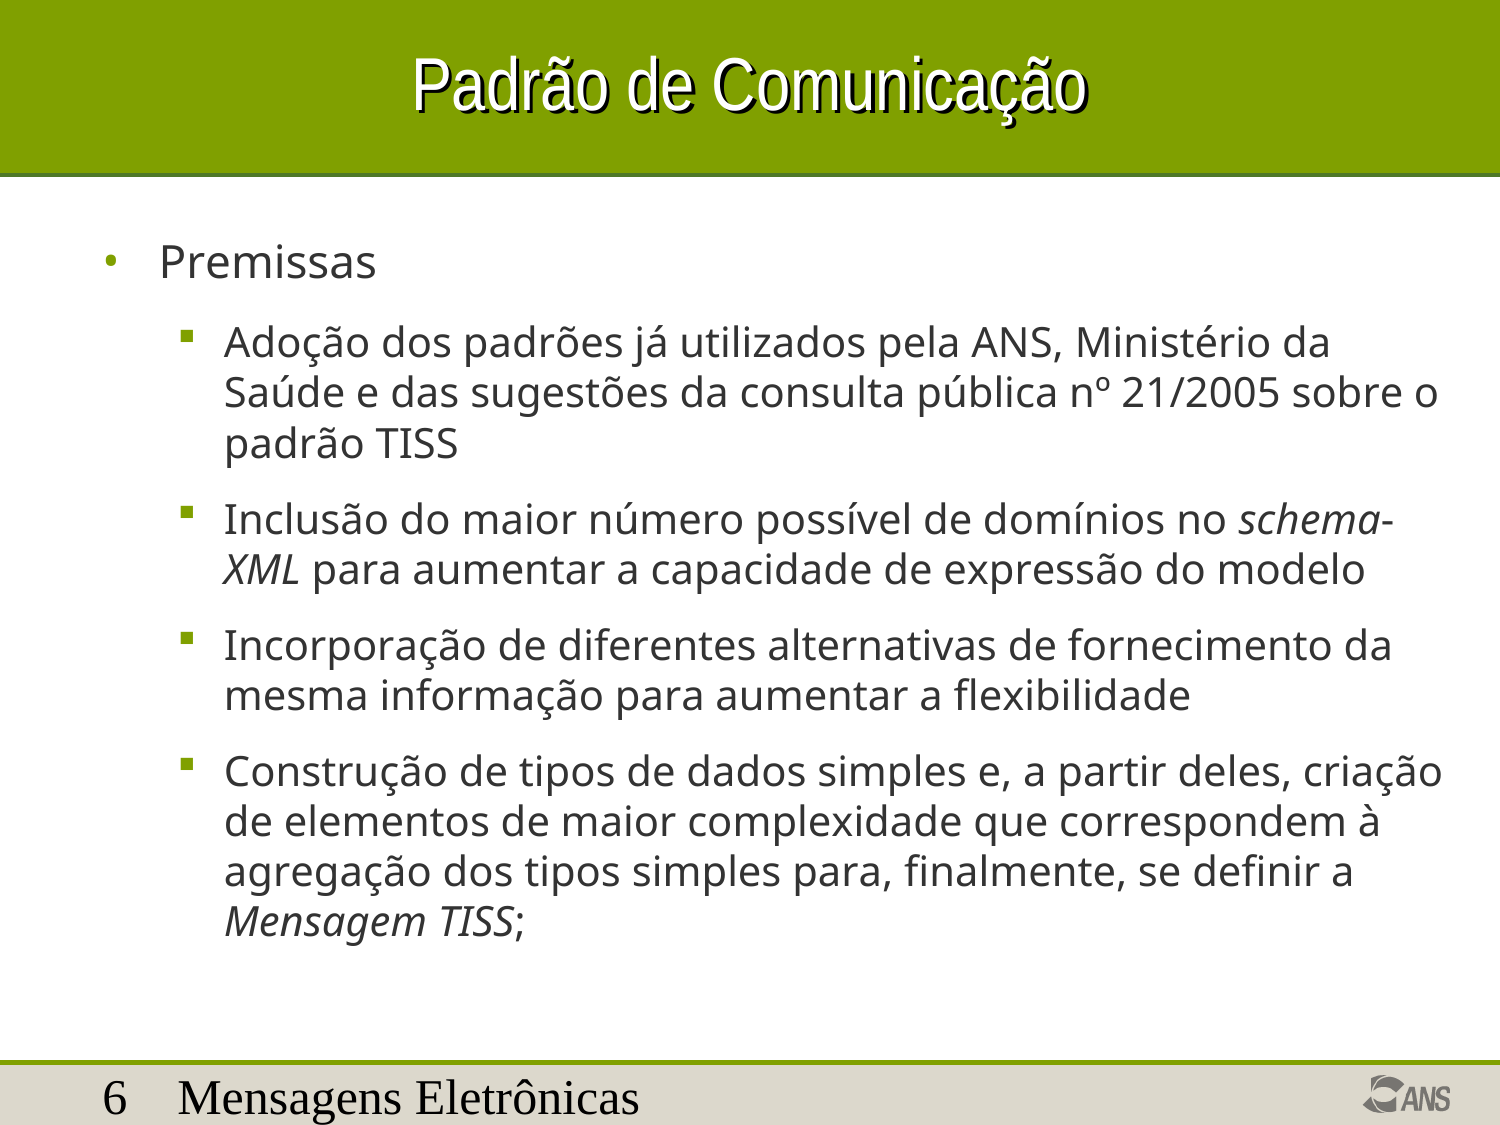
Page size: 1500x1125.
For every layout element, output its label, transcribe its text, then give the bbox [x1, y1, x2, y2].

picture [1362, 1075, 1450, 1113]
list Premissas Adoção dos padrões já utilizados pela ANS, Ministério da Saúde e das sugestões da consulta pública nº 21/2005 sobre o padrão TISS Inclusão do maior número possível de domínios no schema-XML para aumentar a capacidade de expressão do modelo Incorporação de diferentes alternativas de fornecimento da mesma informação para aumentar a flexibilidade Construção de tipos de dados simples e, a partir deles, criação de elementos de maior complexidade que correspondem à agregação dos tipos simples para, finalmente, se definir a Mensagem TISS; [87, 224, 1475, 1025]
title Padrão de Comunicação [24, 10, 1475, 161]
